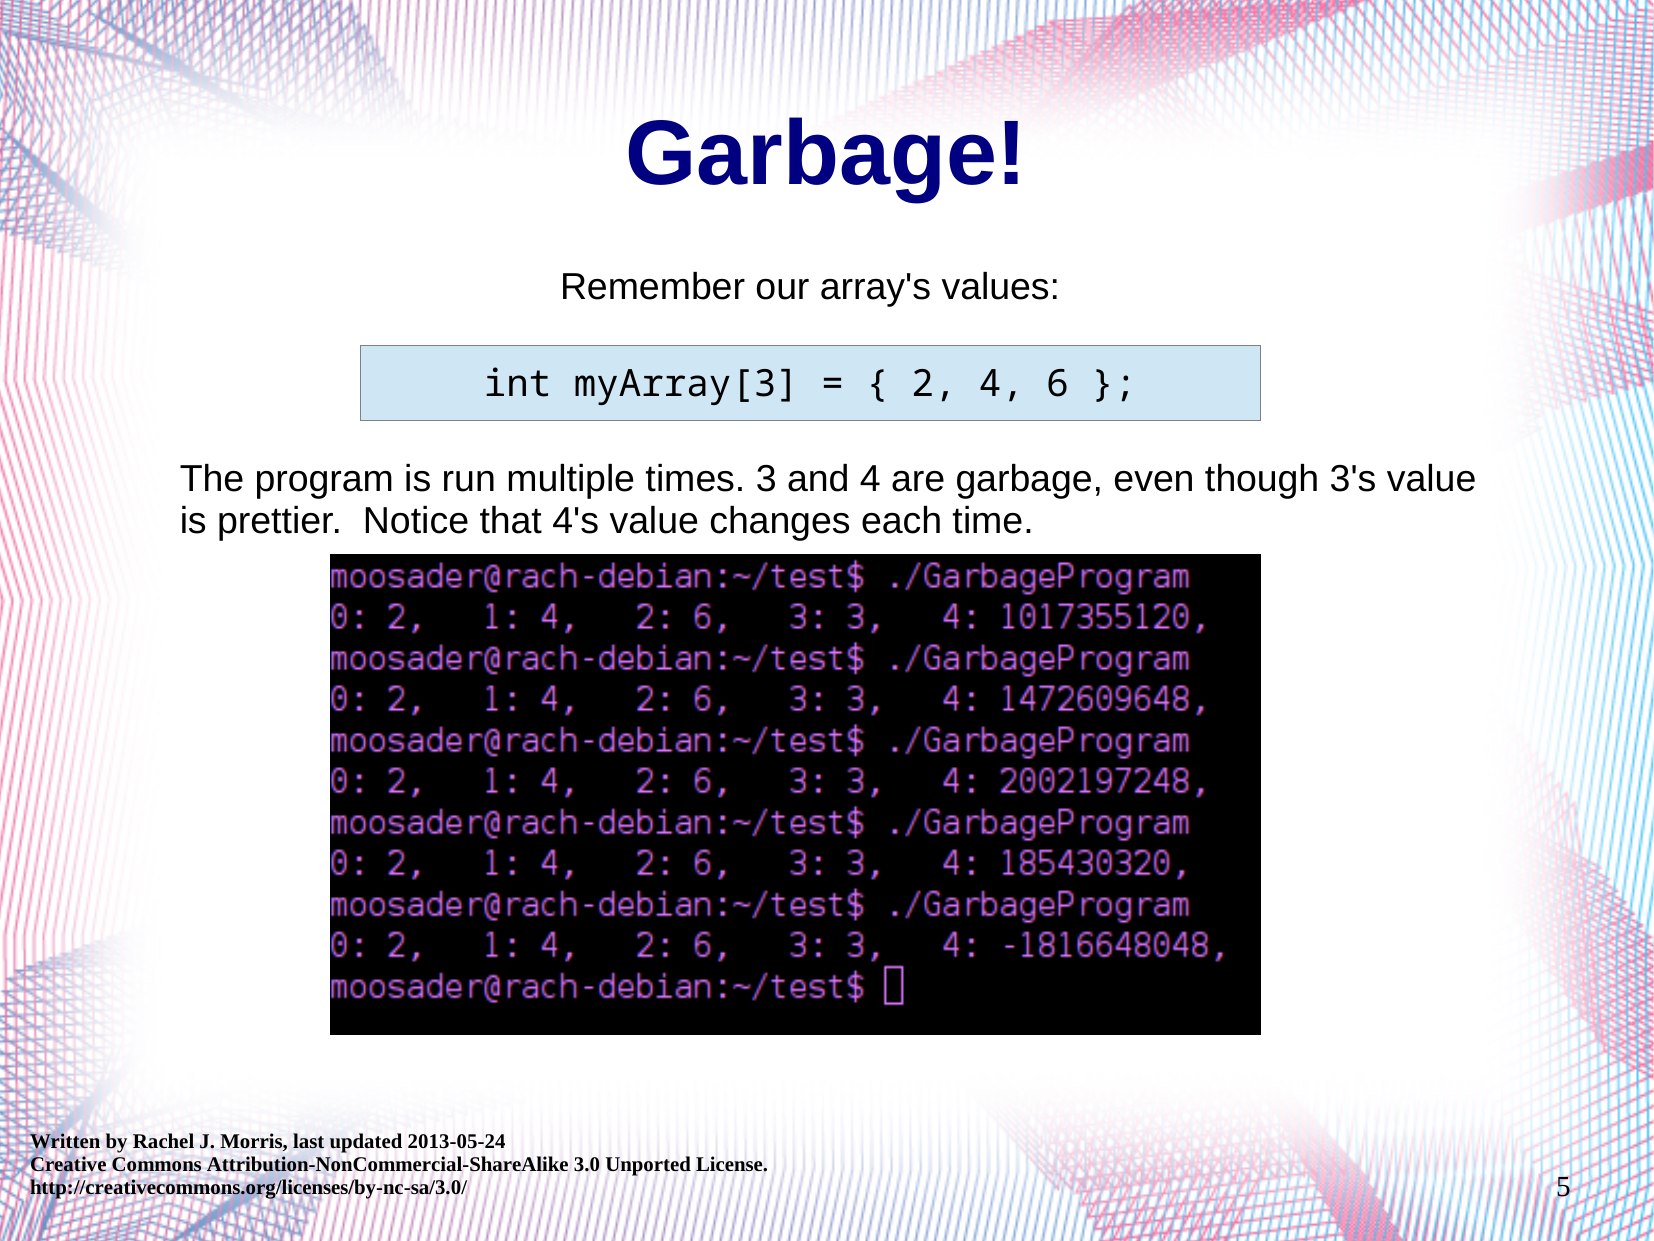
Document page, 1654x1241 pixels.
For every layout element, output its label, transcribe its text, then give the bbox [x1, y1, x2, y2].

title Garbage! [82, 49, 1571, 257]
text_box int myArray[3] = { 2, 4, 6 }; [360, 345, 1261, 421]
text_box The program is run multiple times. 3 and 4 are garbage, even though 3's value is prettier. Notice that 4's value changes each time. [165, 450, 1501, 549]
picture [0, 0, 1654, 1241]
text_box Remember our array's values: [150, 258, 1471, 316]
